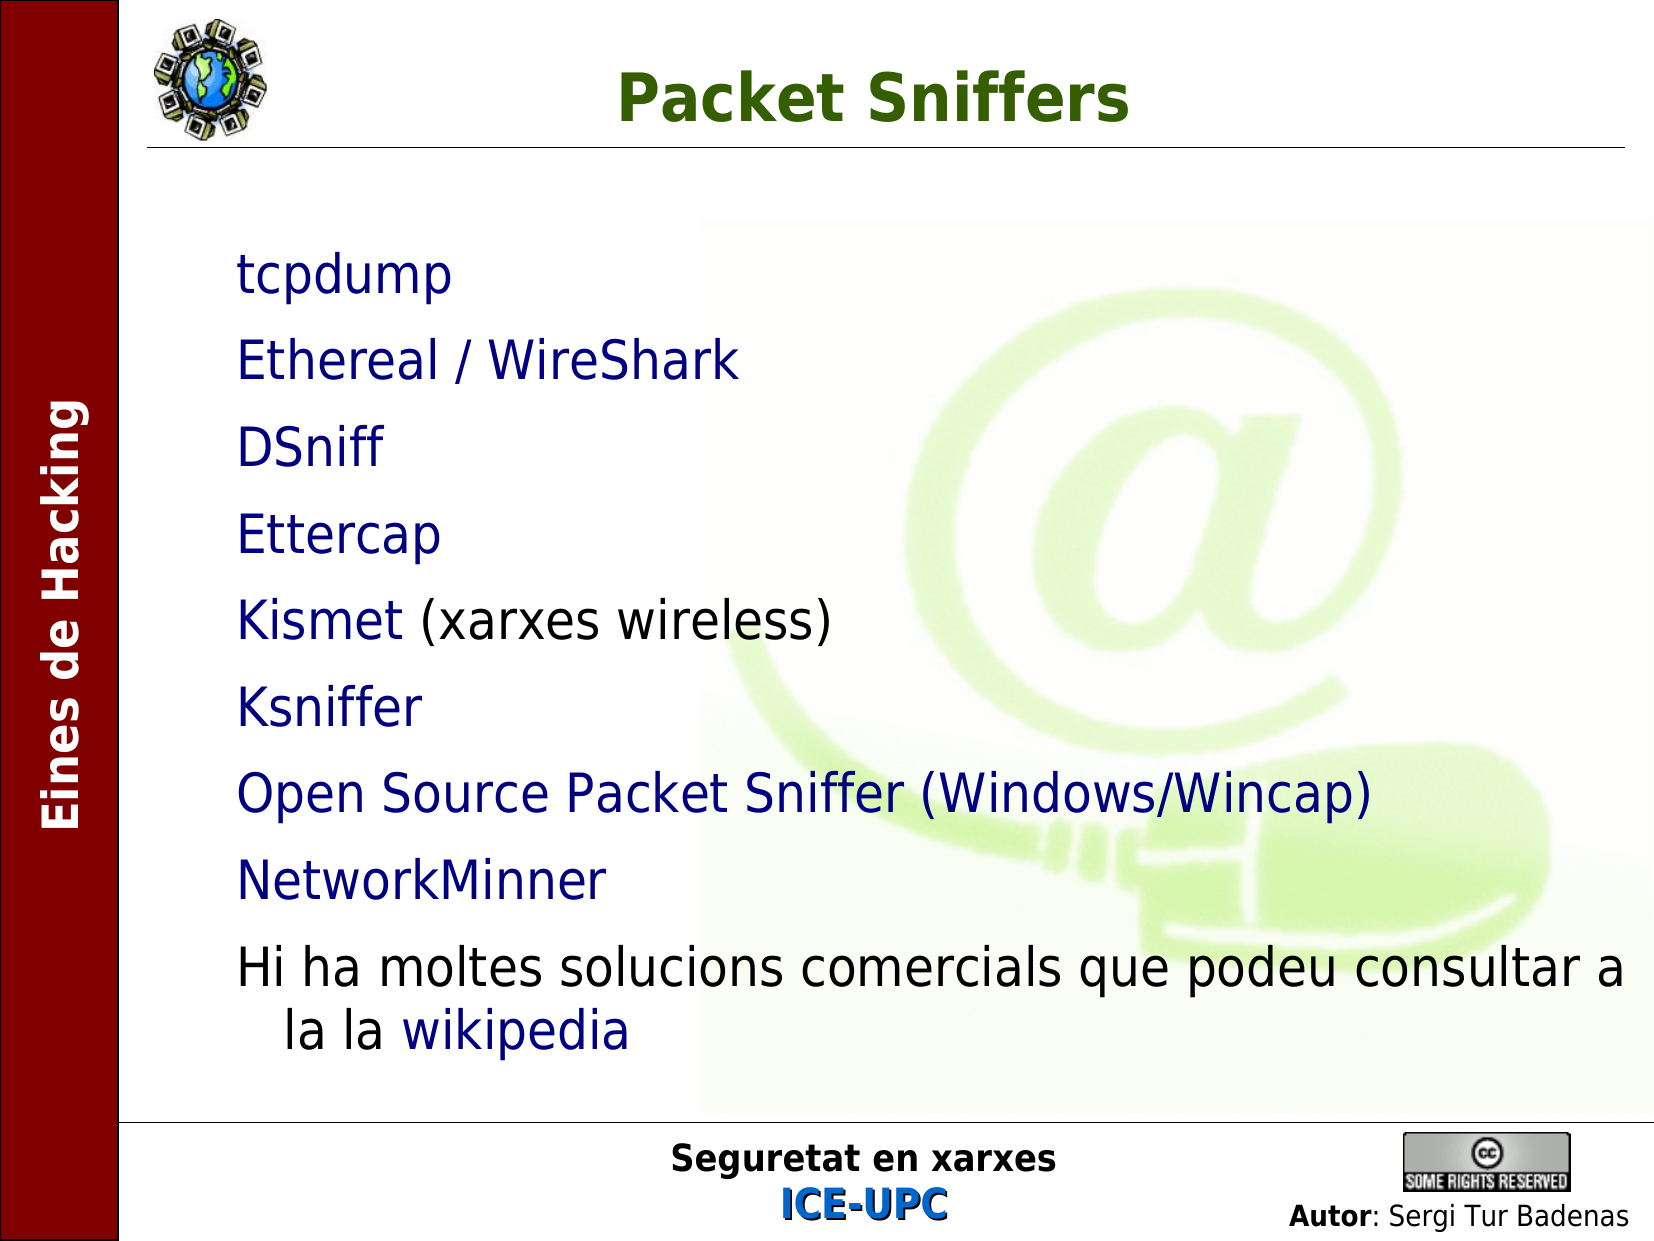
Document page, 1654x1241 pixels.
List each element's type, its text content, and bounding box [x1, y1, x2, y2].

picture [700, 217, 1654, 1113]
title Packet Sniffers [129, 56, 1619, 141]
picture [1403, 1132, 1571, 1192]
list tcpdump Ethereal / WireShark DSniff Ettercap Kismet (xarxes wireless) Ksniffer Open Source Packet Sniffer (Windows/Wincap) NetworkMinner Hi ha moltes solucions comercials que podeu consultar a la la wikipedia [141, 242, 1630, 1078]
picture [154, 19, 268, 56]
